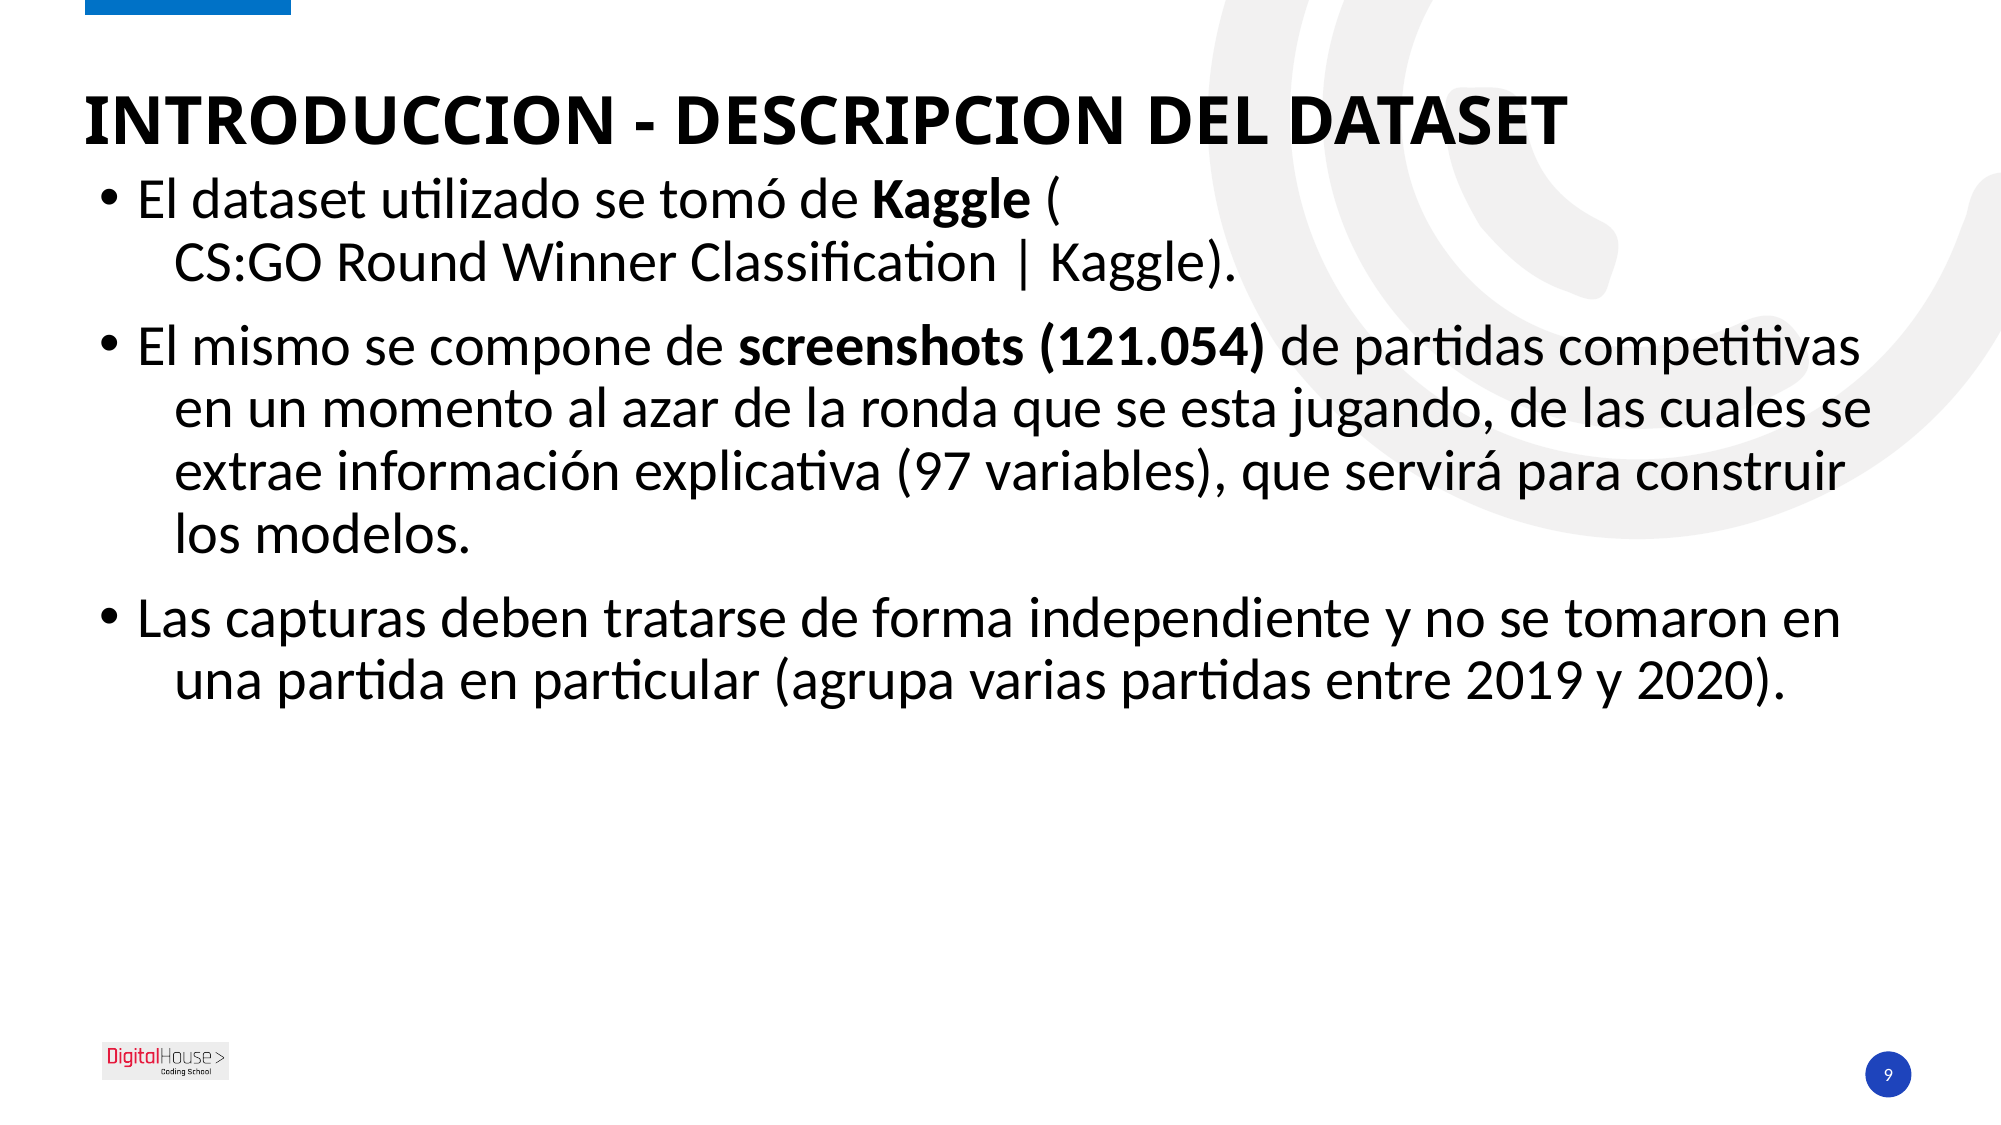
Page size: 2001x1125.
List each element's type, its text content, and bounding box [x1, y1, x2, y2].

title Introduccion - Descripcion del dataset [84, 7, 1914, 159]
list El dataset utilizado se tomó de Kaggle (CS:GO Round Winner Classification | Kaggle). El mismo se compone de screenshots (121.054) de partidas competitivas en un momento al azar de la ronda que se esta jugando, de las cuales se extrae información explicativa (97 variables), que servirá para construir los modelos. Las capturas deben tratarse de forma independiente y no se tomaron en una partida en particular (agrupa varias partidas entre 2019 y 2020). [84, 160, 1914, 1039]
text_box [1864, 1059, 1913, 1090]
